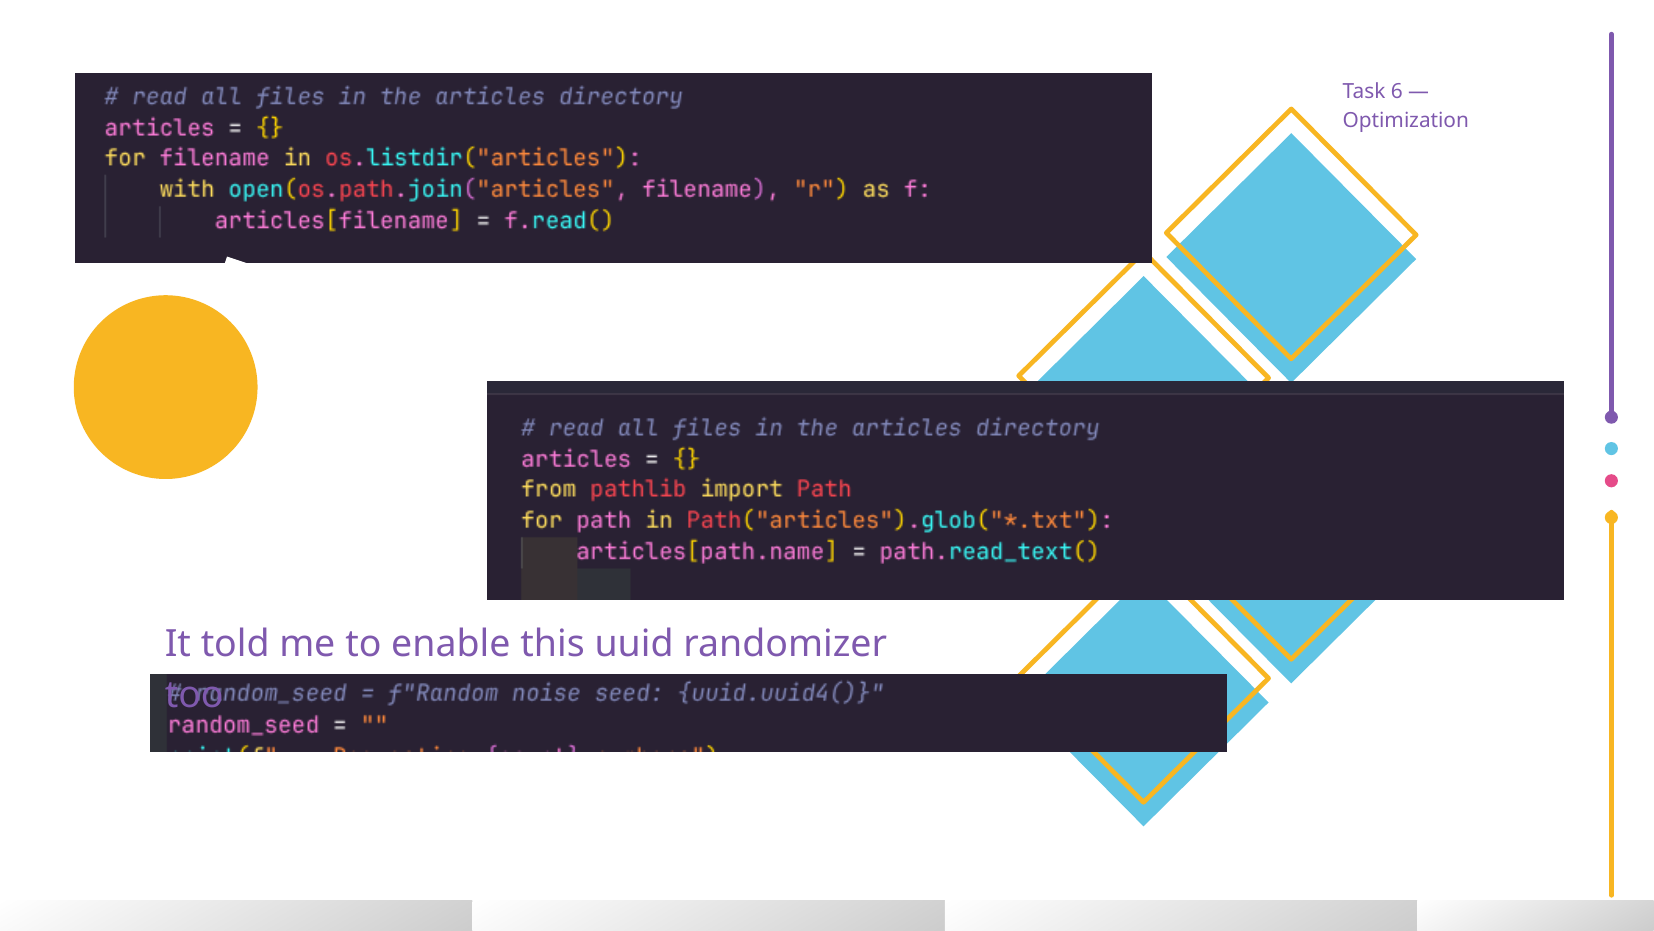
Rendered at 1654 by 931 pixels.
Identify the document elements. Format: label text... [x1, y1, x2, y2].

text_box Task 6 — Optimization [1327, 69, 1576, 113]
picture [487, 381, 1564, 601]
picture [75, 73, 1152, 263]
text_box [73, 295, 258, 479]
text_box It told me to enable this uuid randomizer too [150, 609, 971, 676]
picture [150, 674, 1227, 752]
